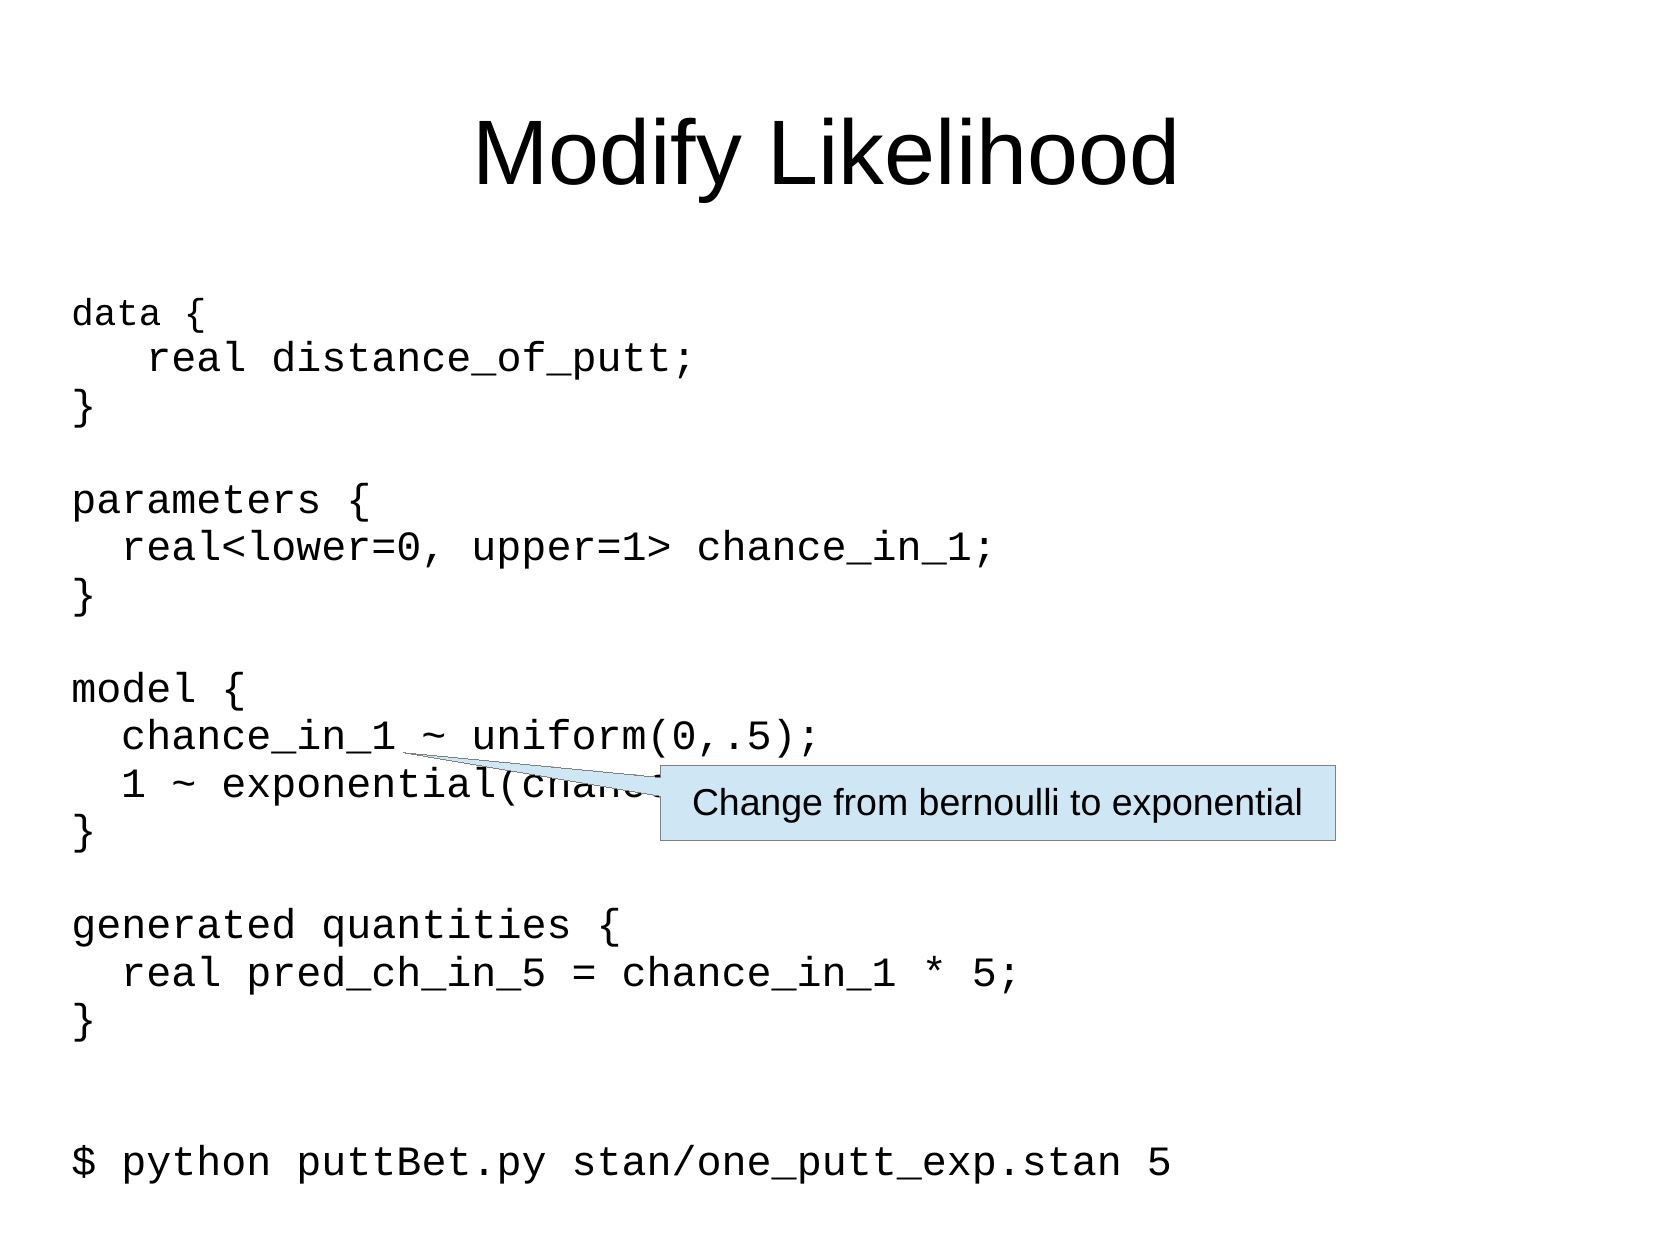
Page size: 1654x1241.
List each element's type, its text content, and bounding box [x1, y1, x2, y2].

title Modify Likelihood [82, 49, 1571, 257]
list data { real distance_of_putt; } parameters { real<lower=0, upper=1> chance_in_1; } model { chance_in_1 ~ uniform(0,.5); 1 ~ exponential(chance_in_1); } generated quantities { real pred_ch_in_5 = chance_in_1 * 5; } $ python puttBet.py stan/one_putt_exp.stan 5 [71, 294, 1560, 1241]
text_box Change from bernoulli to exponential [403, 752, 1336, 841]
